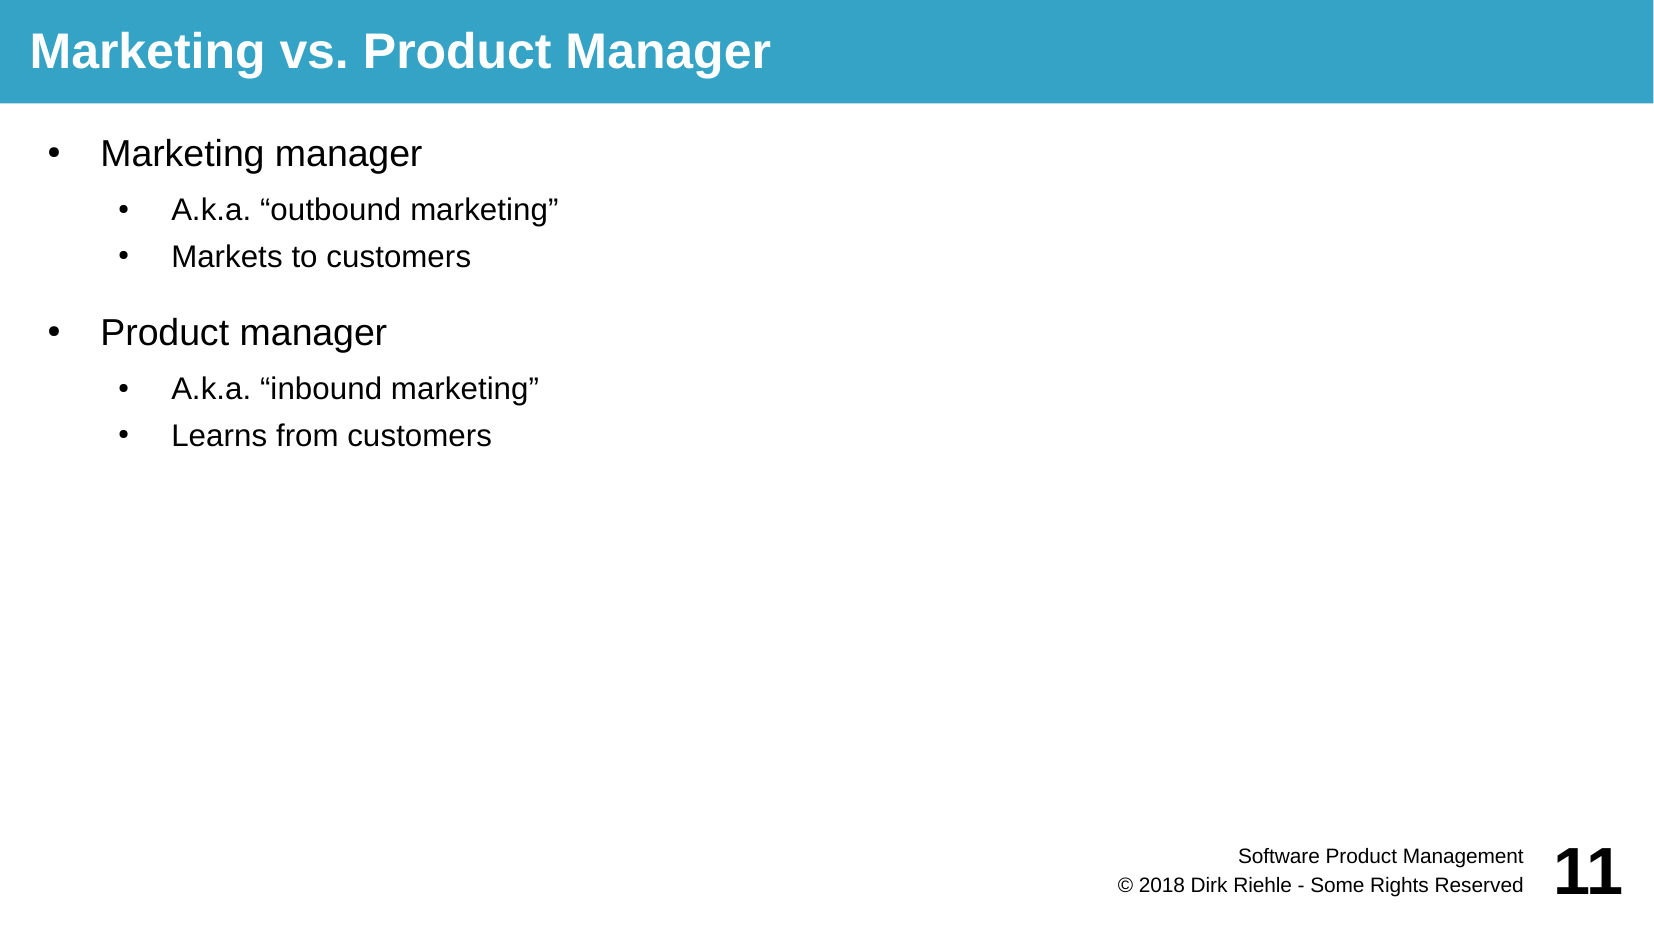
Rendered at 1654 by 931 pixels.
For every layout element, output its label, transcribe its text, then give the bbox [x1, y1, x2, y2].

list Marketing manager A.k.a. “outbound marketing” Markets to customers Product manager A.k.a. “inbound marketing” Learns from customers [29, 132, 1625, 813]
title Marketing vs. Product Manager [0, 0, 1654, 104]
